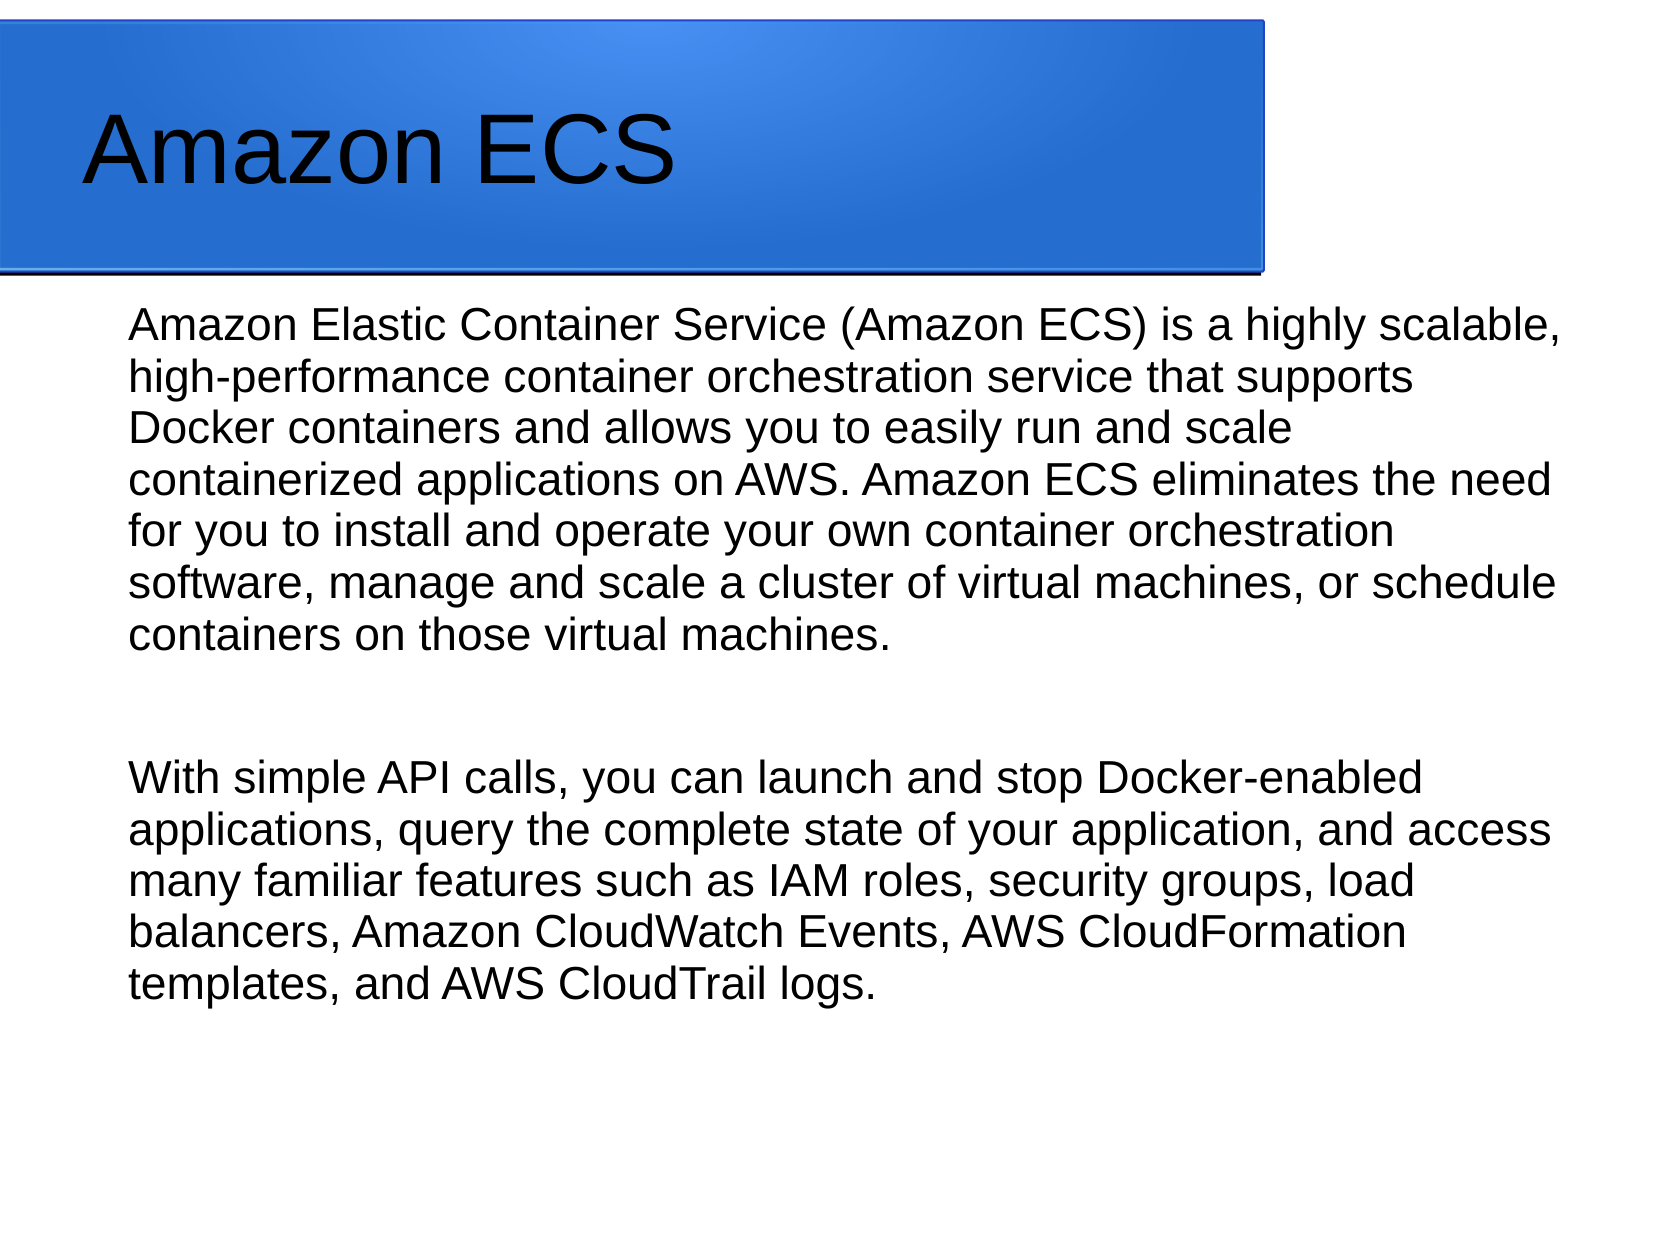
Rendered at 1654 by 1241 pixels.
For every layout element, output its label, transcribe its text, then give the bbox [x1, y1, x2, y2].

title Amazon ECS [82, 47, 1235, 252]
list Amazon Elastic Container Service (Amazon ECS) is a highly scalable, high-performance container orchestration service that supports Docker containers and allows you to easily run and scale containerized applications on AWS. Amazon ECS eliminates the need for you to install and operate your own container orchestration software, manage and scale a cluster of virtual machines, or schedule containers on those virtual machines. With simple API calls, you can launch and stop Docker-enabled applications, query the complete state of your application, and access many familiar features such as IAM roles, security groups, load balancers, Amazon CloudWatch Events, AWS CloudFormation templates, and AWS CloudTrail logs. [82, 299, 1571, 1019]
